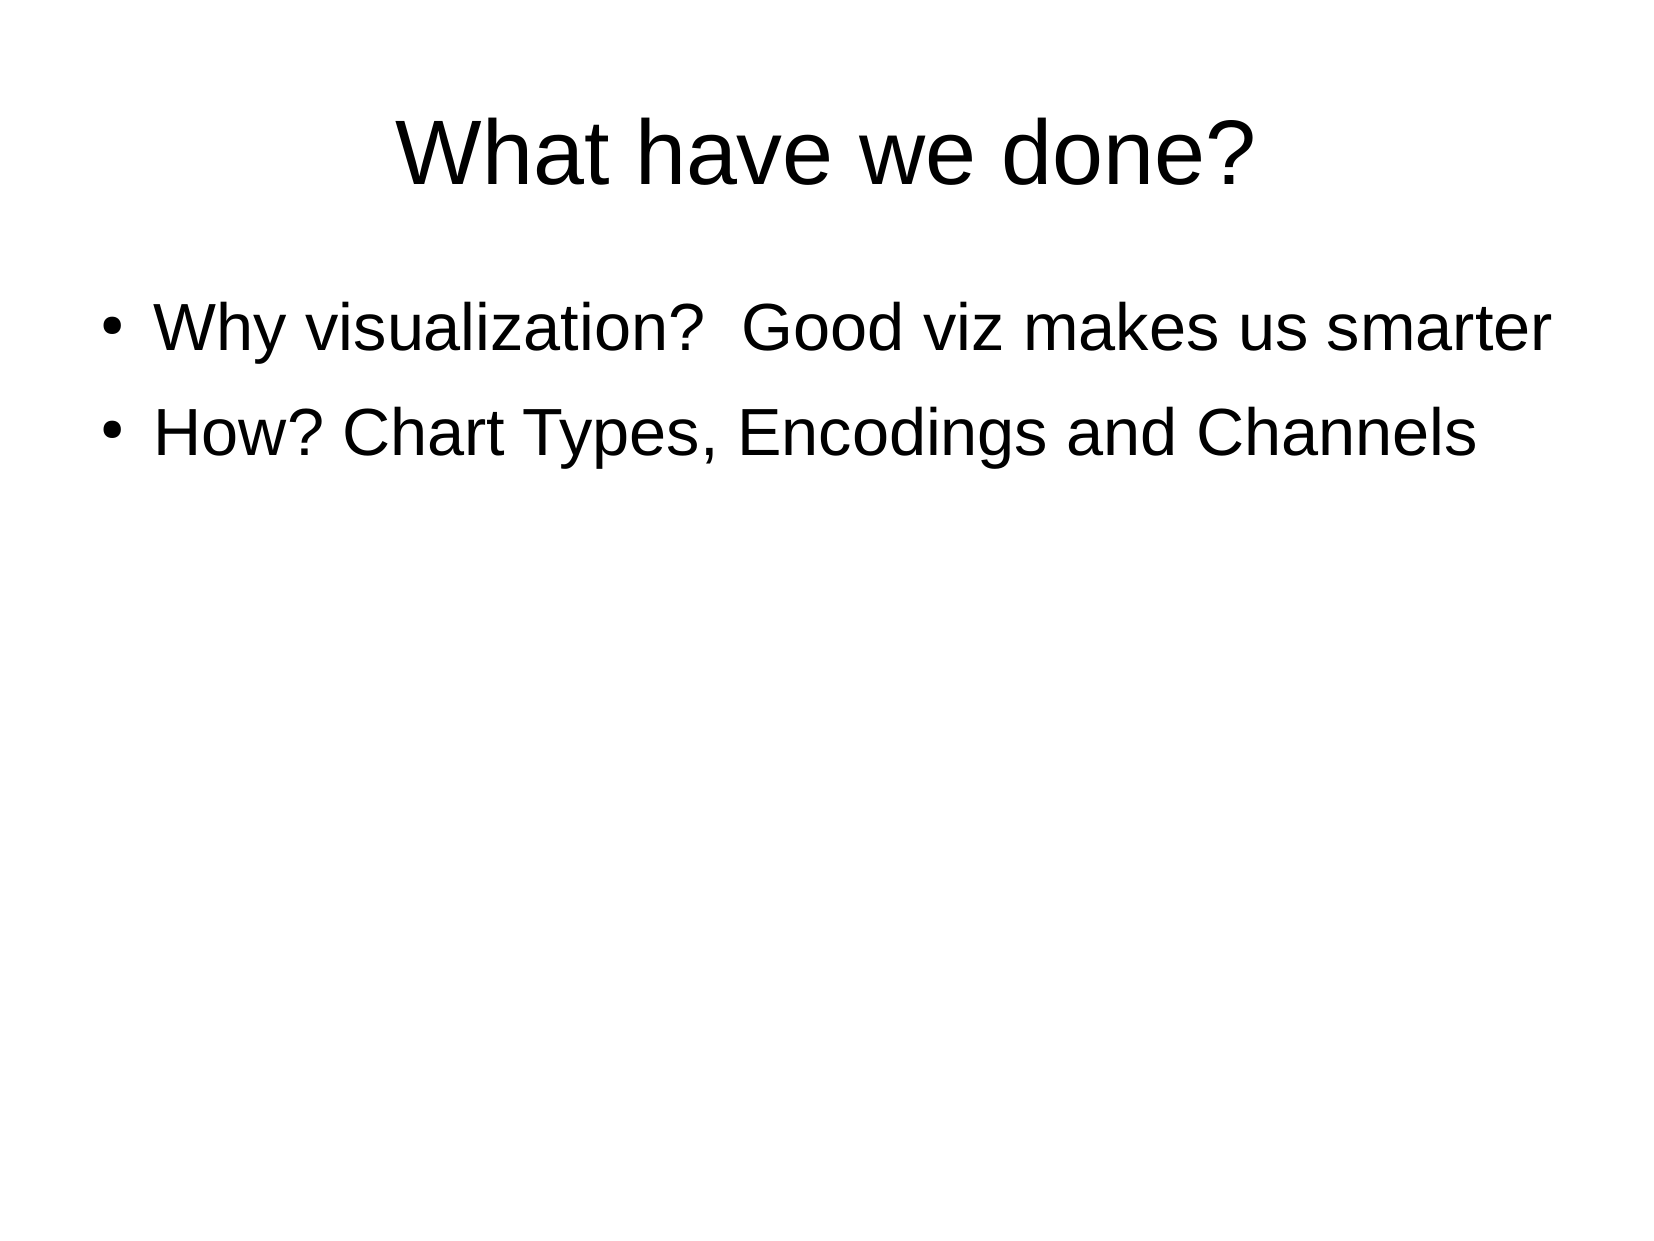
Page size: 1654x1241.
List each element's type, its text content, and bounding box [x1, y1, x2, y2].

list Why visualization? Good viz makes us smarter How? Chart Types, Encodings and Channels [82, 290, 1571, 1109]
title What have we done? [82, 49, 1571, 257]
